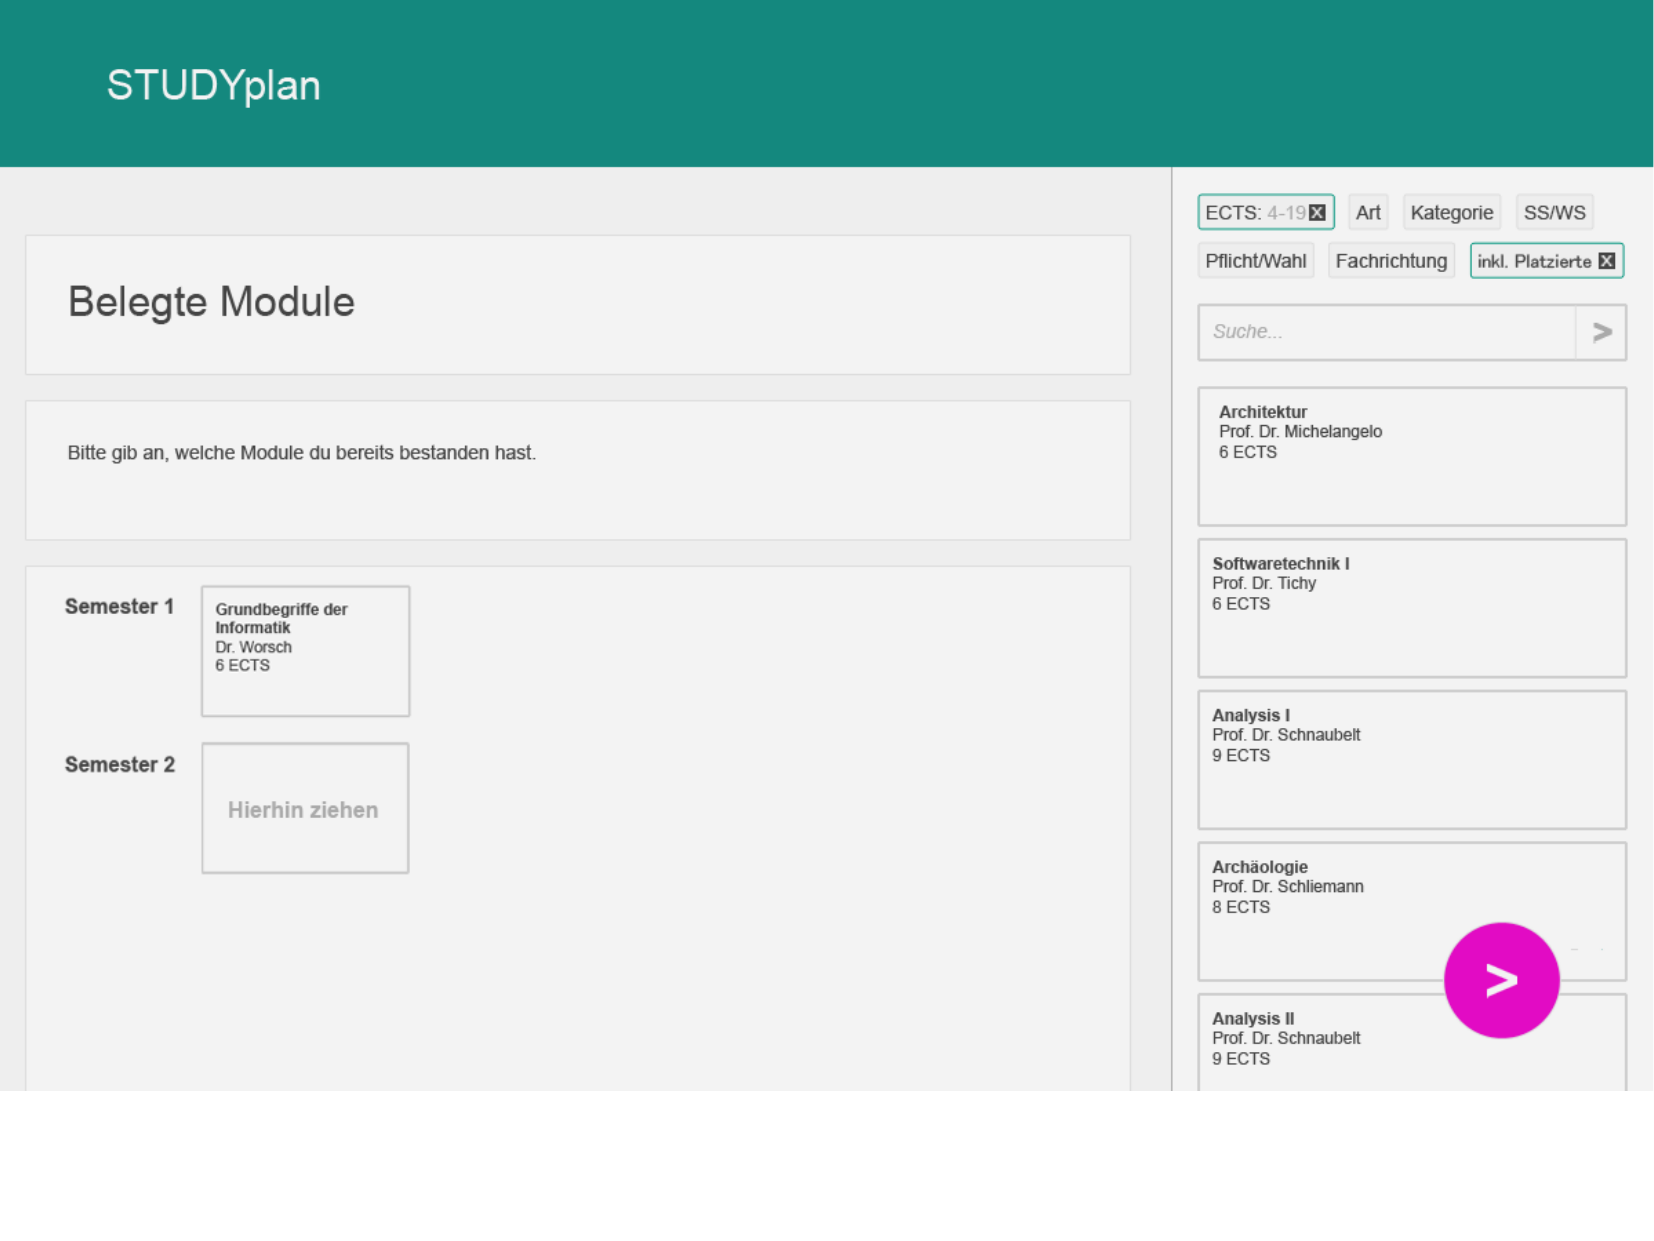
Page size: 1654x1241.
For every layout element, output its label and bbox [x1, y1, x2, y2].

picture [0, 0, 1654, 1091]
